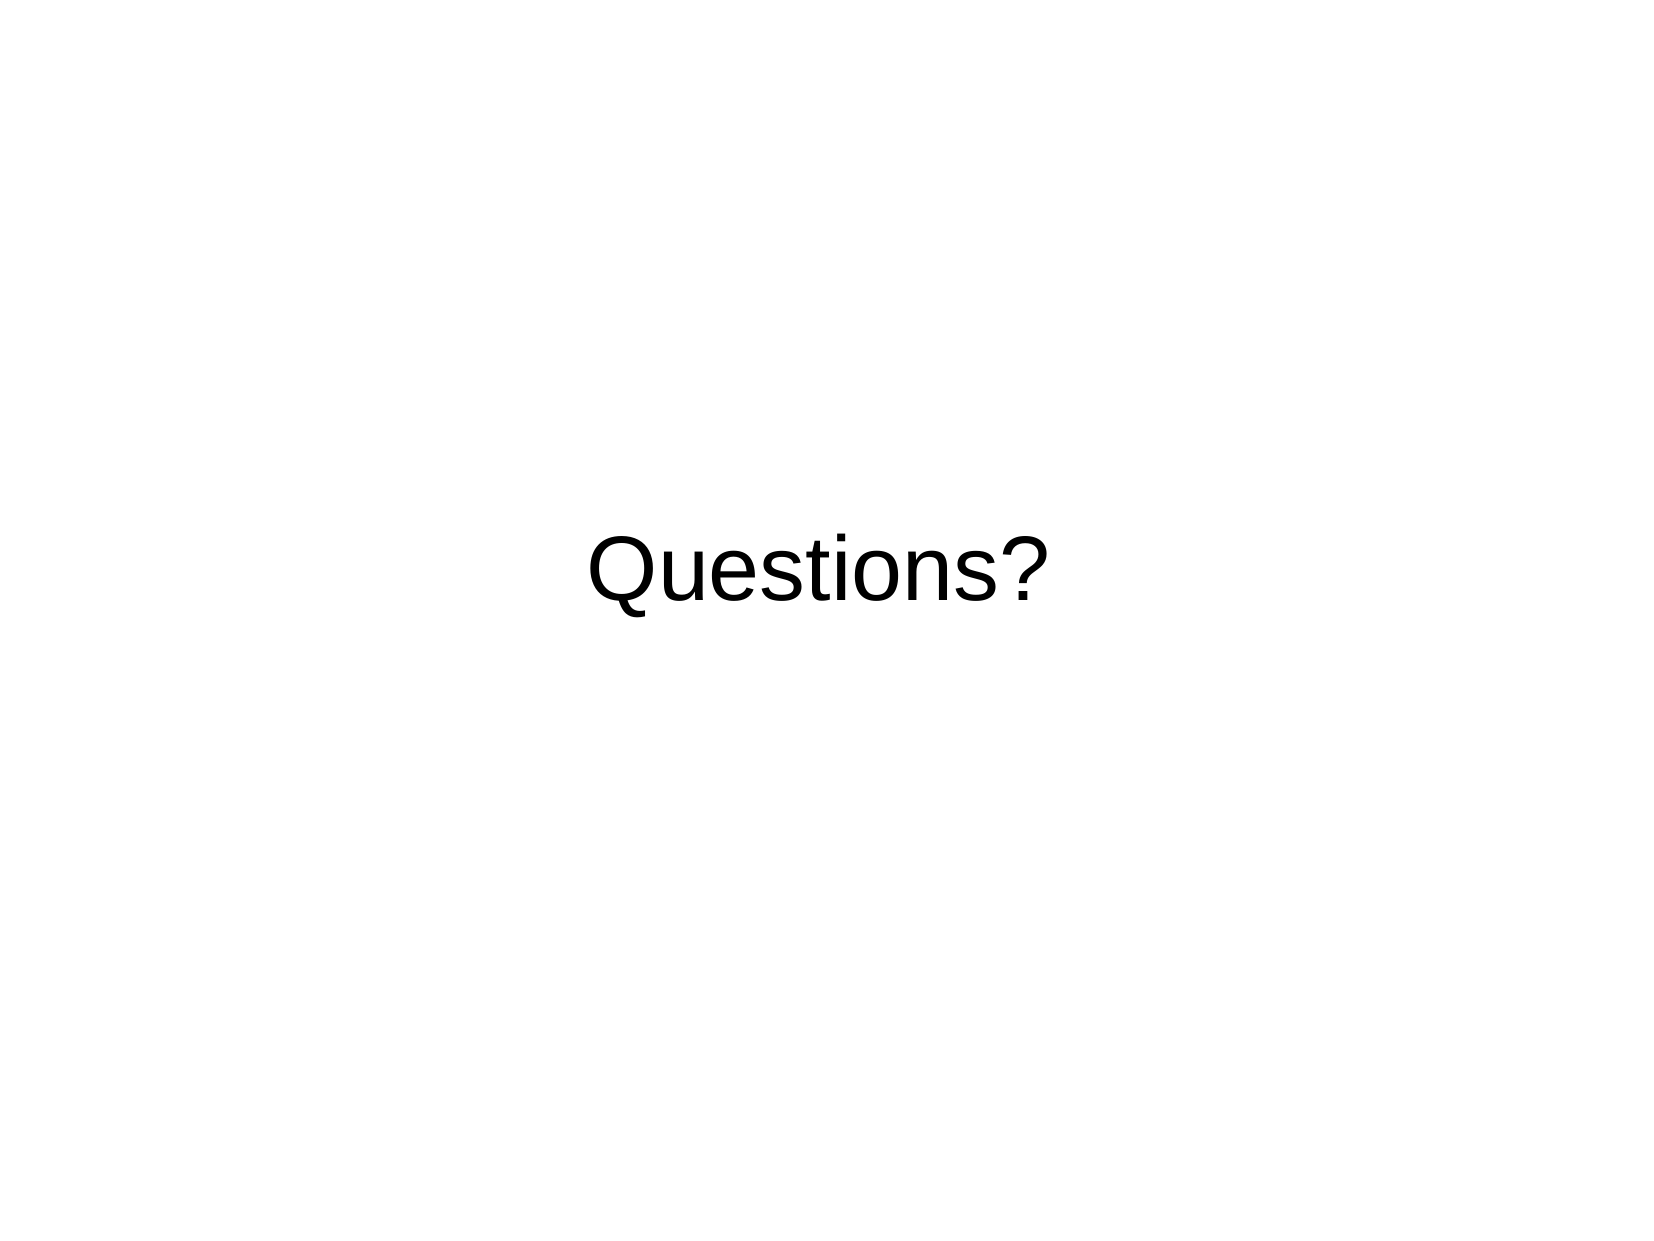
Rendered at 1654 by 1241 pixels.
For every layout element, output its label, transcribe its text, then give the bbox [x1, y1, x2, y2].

title Questions? [75, 465, 1564, 673]
